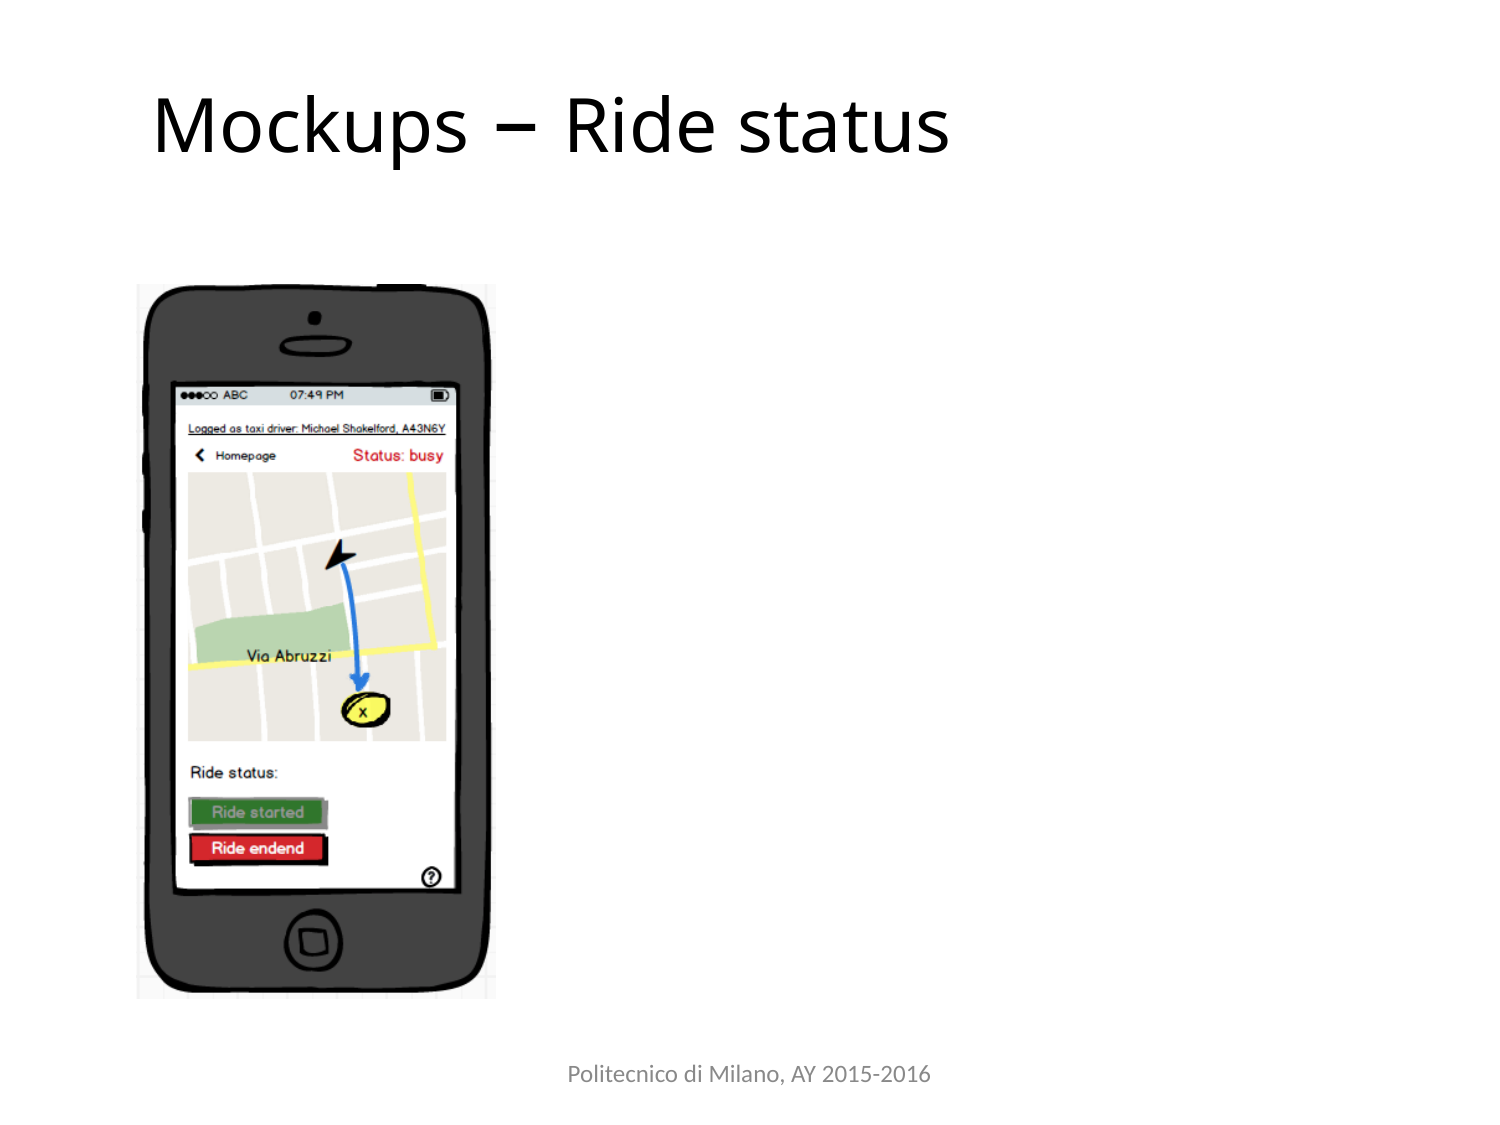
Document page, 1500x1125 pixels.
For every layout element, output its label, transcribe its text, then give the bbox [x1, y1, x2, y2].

picture [136, 284, 496, 999]
text_box Politecnico di Milano, AY 2015-2016 [496, 1042, 1004, 1103]
title Mockups – Ride status [136, 59, 1352, 186]
